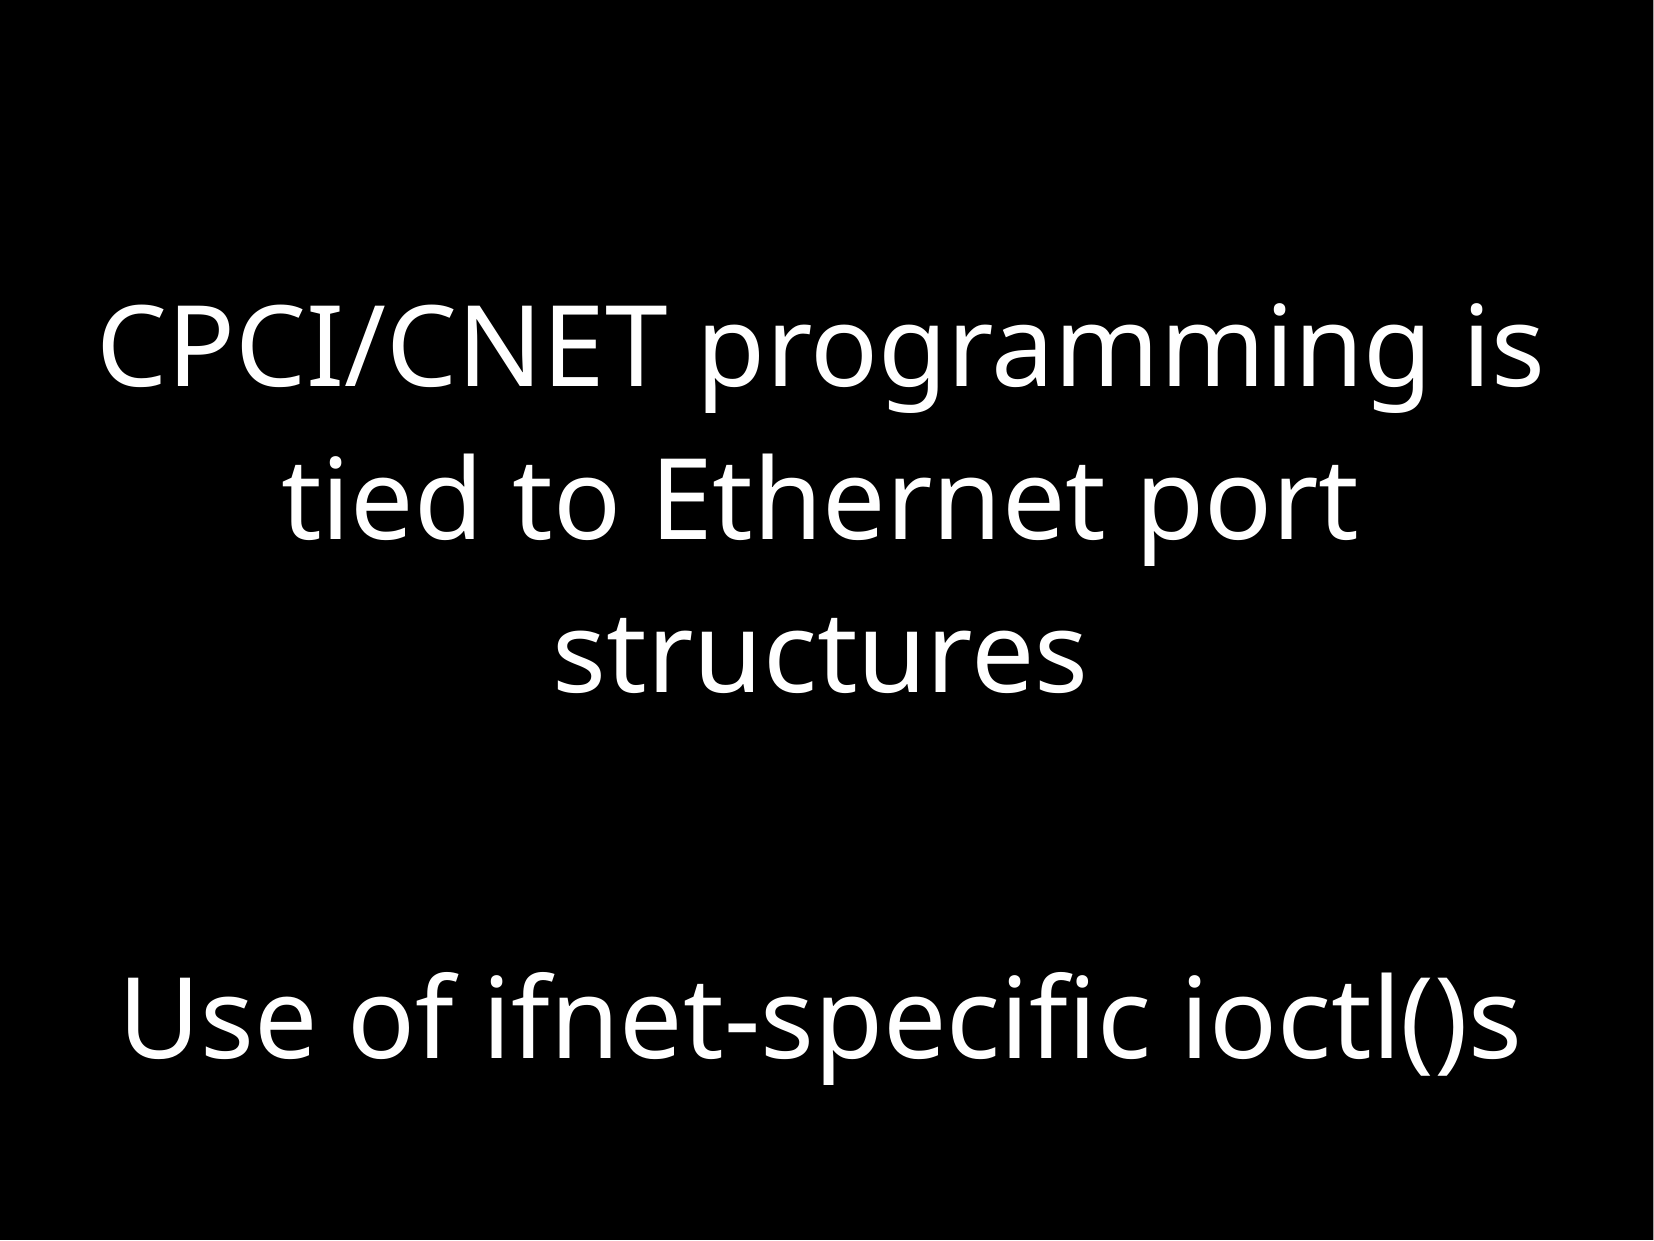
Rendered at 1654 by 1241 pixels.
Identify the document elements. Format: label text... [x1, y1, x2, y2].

list CPCI/CNET programming is tied to Ethernet port structures Use of ifnet-specific ioctl()s [76, 265, 1565, 1070]
